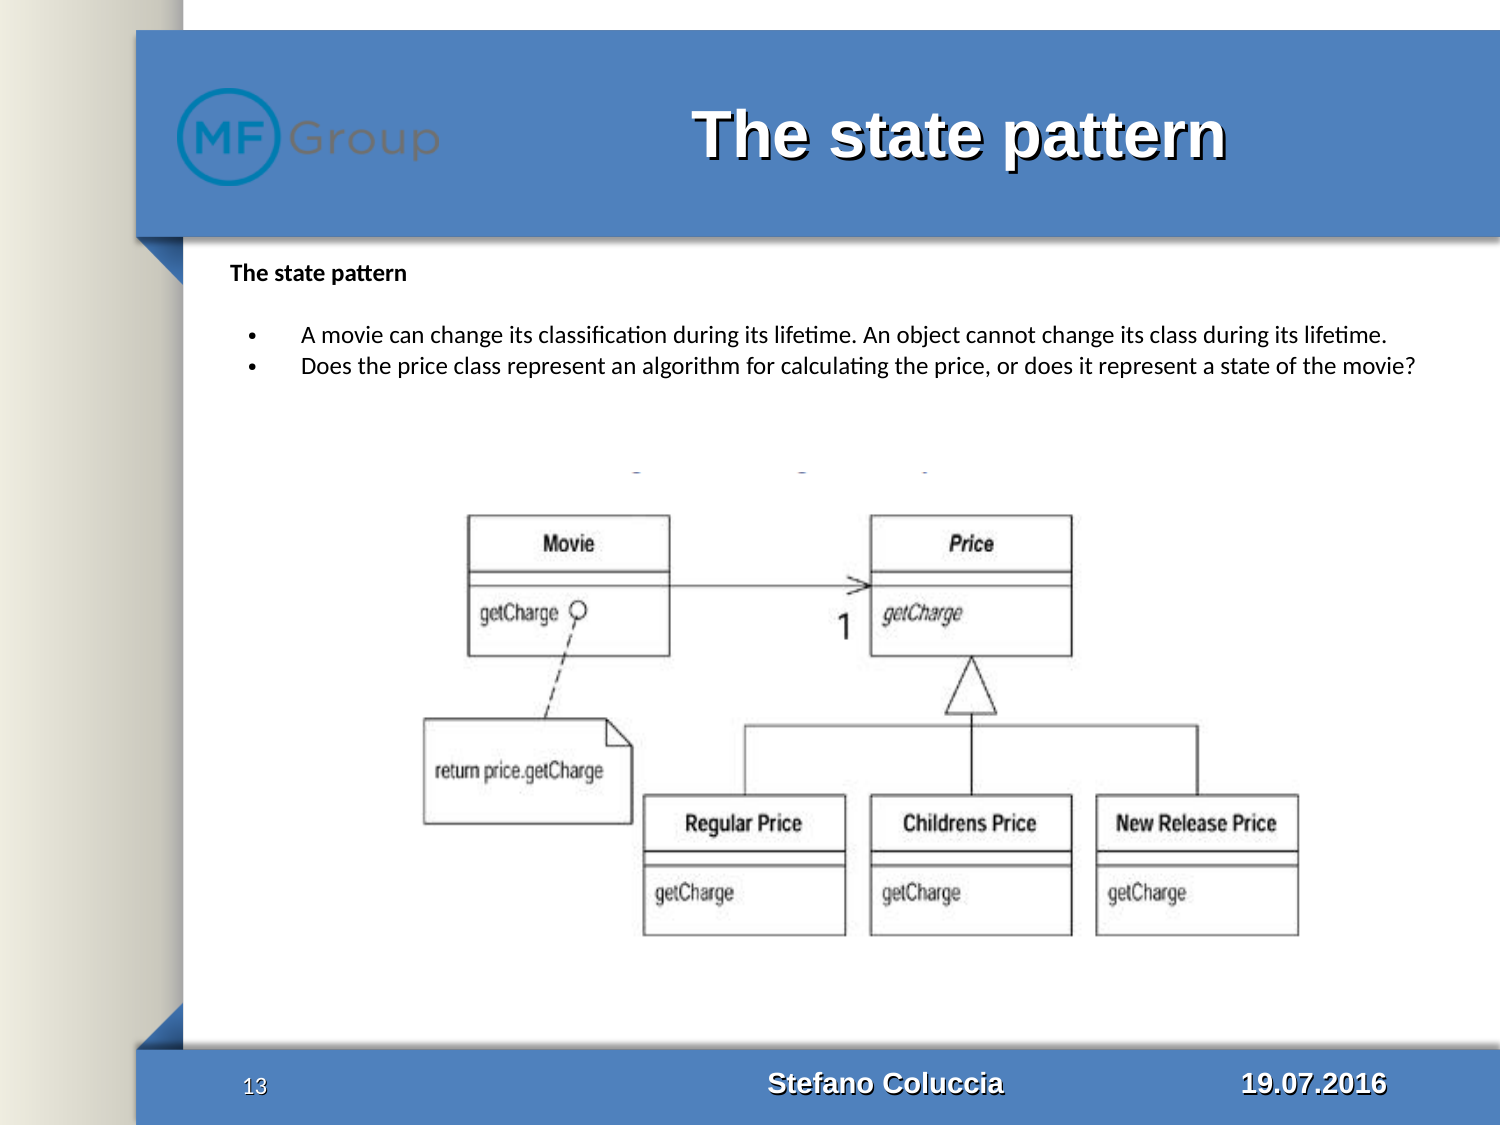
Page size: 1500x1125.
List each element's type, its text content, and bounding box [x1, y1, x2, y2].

list The state pattern A movie can change its classification during its lifetime. An object cannot change its class during its lifetime. Does the price class represent an algorithm for calculating the price, or does it represent a state of the movie? [230, 262, 1477, 457]
picture [0, 0, 1500, 1125]
title The state pattern [442, 57, 1477, 211]
title Stefano Coluccia [738, 1062, 1034, 1105]
title 19.07.2016 [1151, 1062, 1477, 1105]
